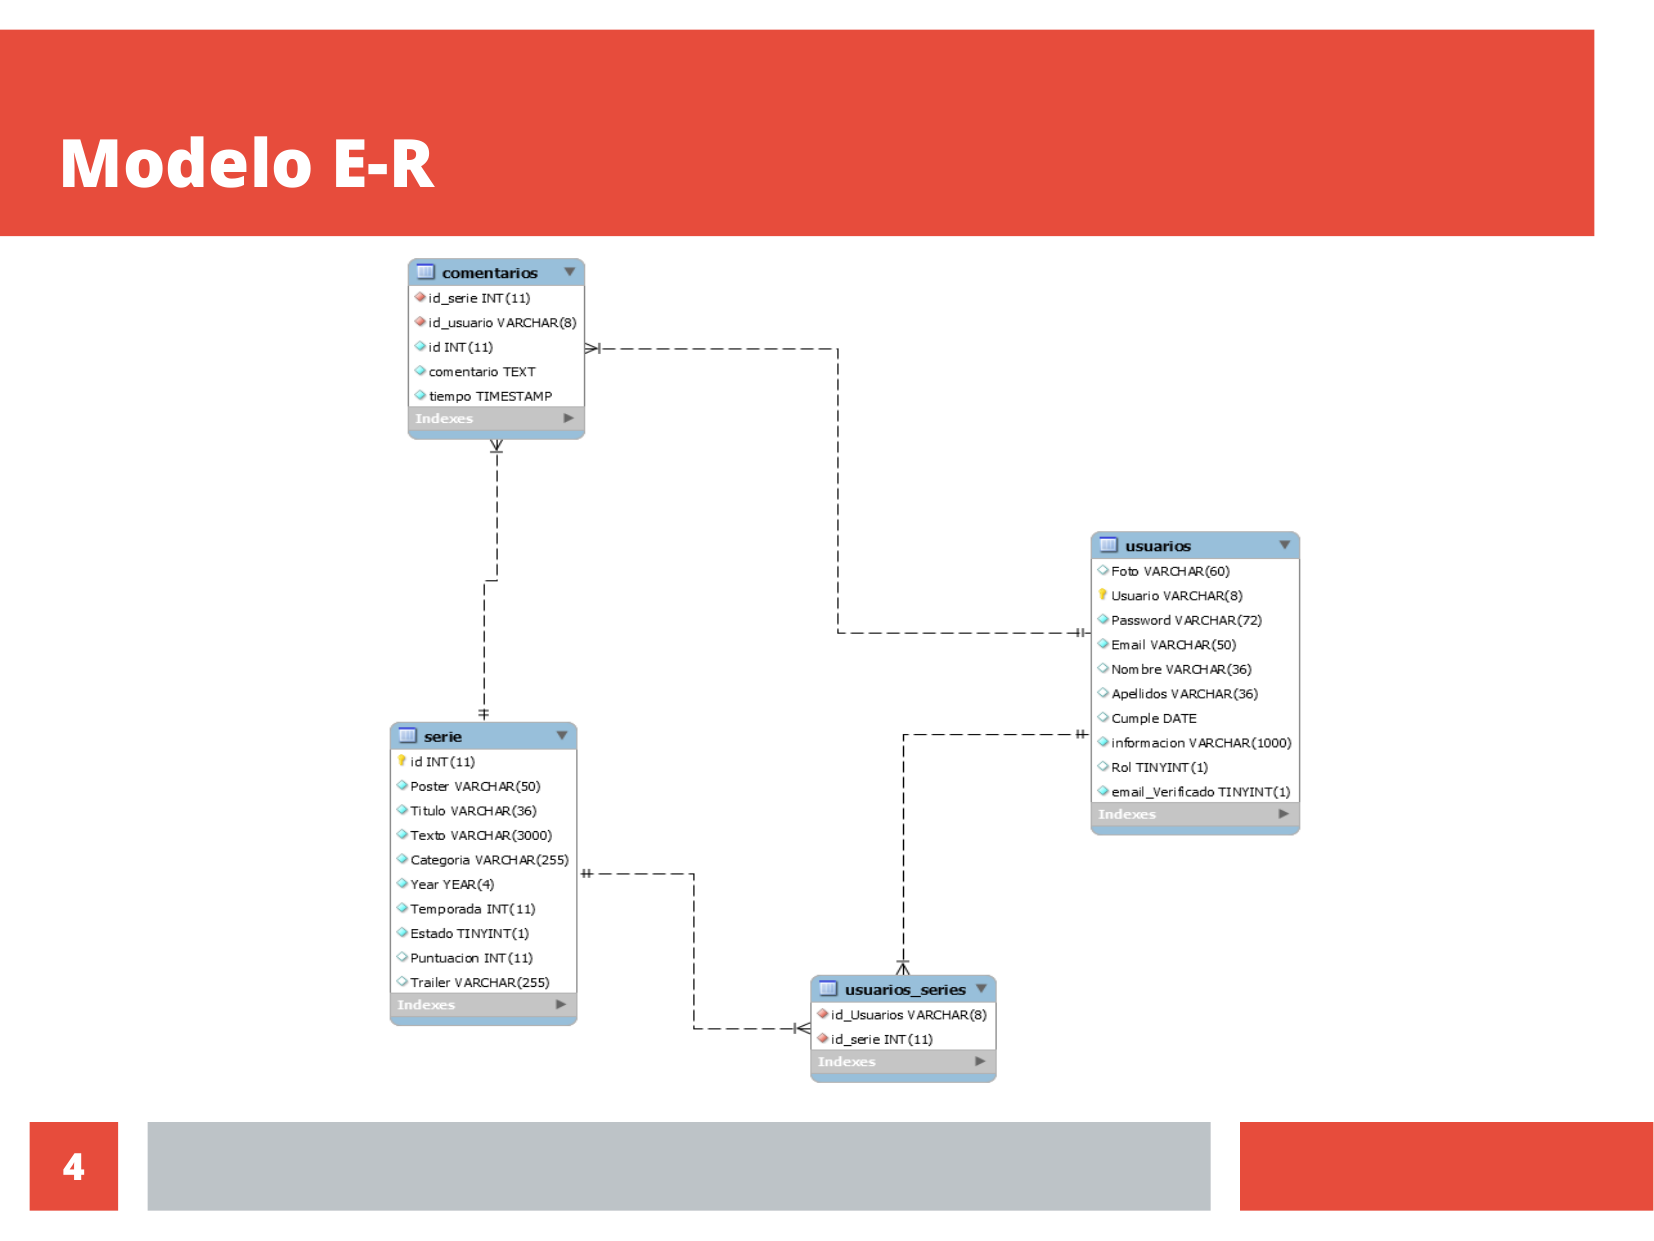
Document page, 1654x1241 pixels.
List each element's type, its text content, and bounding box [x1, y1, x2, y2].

title Modelo E-R [59, 59, 1595, 207]
picture [377, 247, 1312, 1093]
